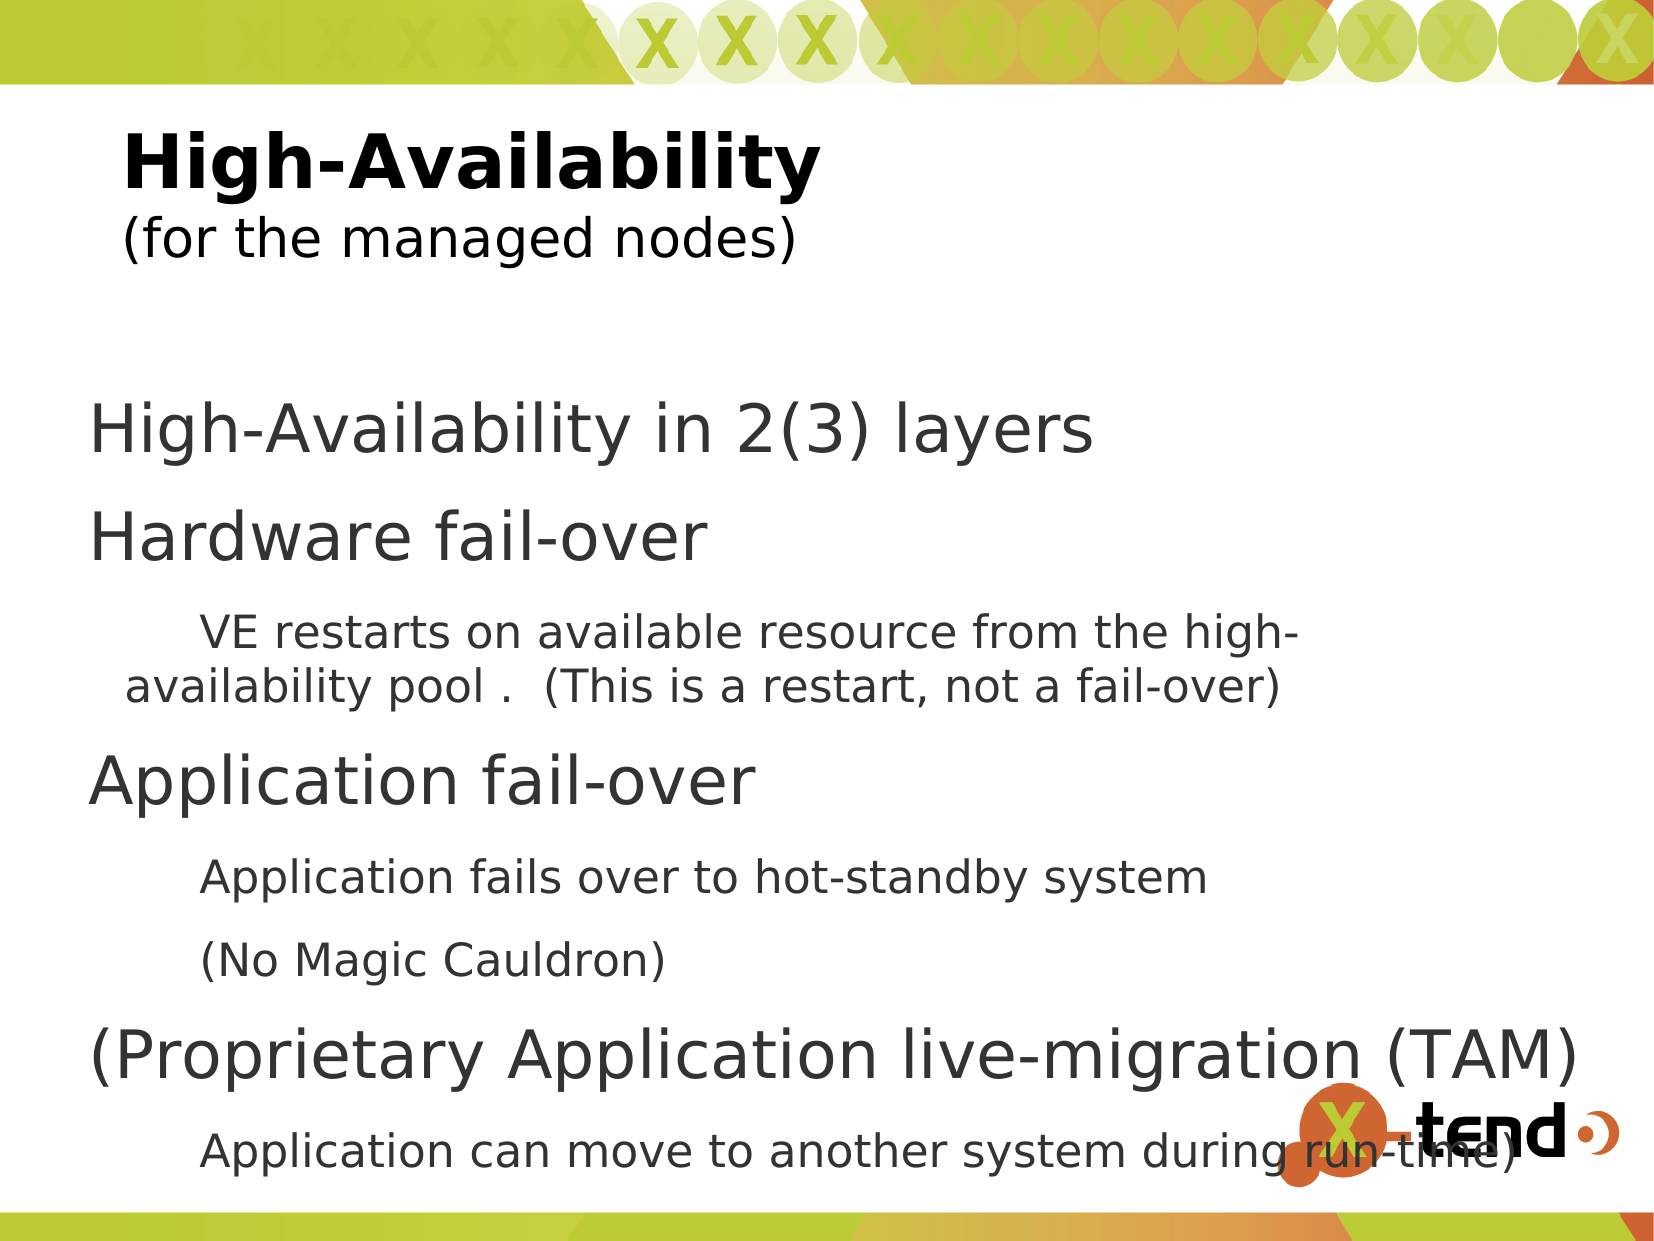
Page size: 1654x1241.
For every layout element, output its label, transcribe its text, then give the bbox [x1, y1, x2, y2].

text_box High-Availability in 2(3) layers Hardware fail-over VE restarts on available resource from the high- availability pool . (This is a restart, not a fail-over) Application fail-over Application fails over to hot-standby system (No Magic Cauldron) (Proprietary Application live-migration (TAM) Application can move to another system during run-time) [86, 390, 1654, 1232]
picture [0, 0, 1654, 1241]
title High-Availability (for the managed nodes) [121, 91, 1534, 299]
